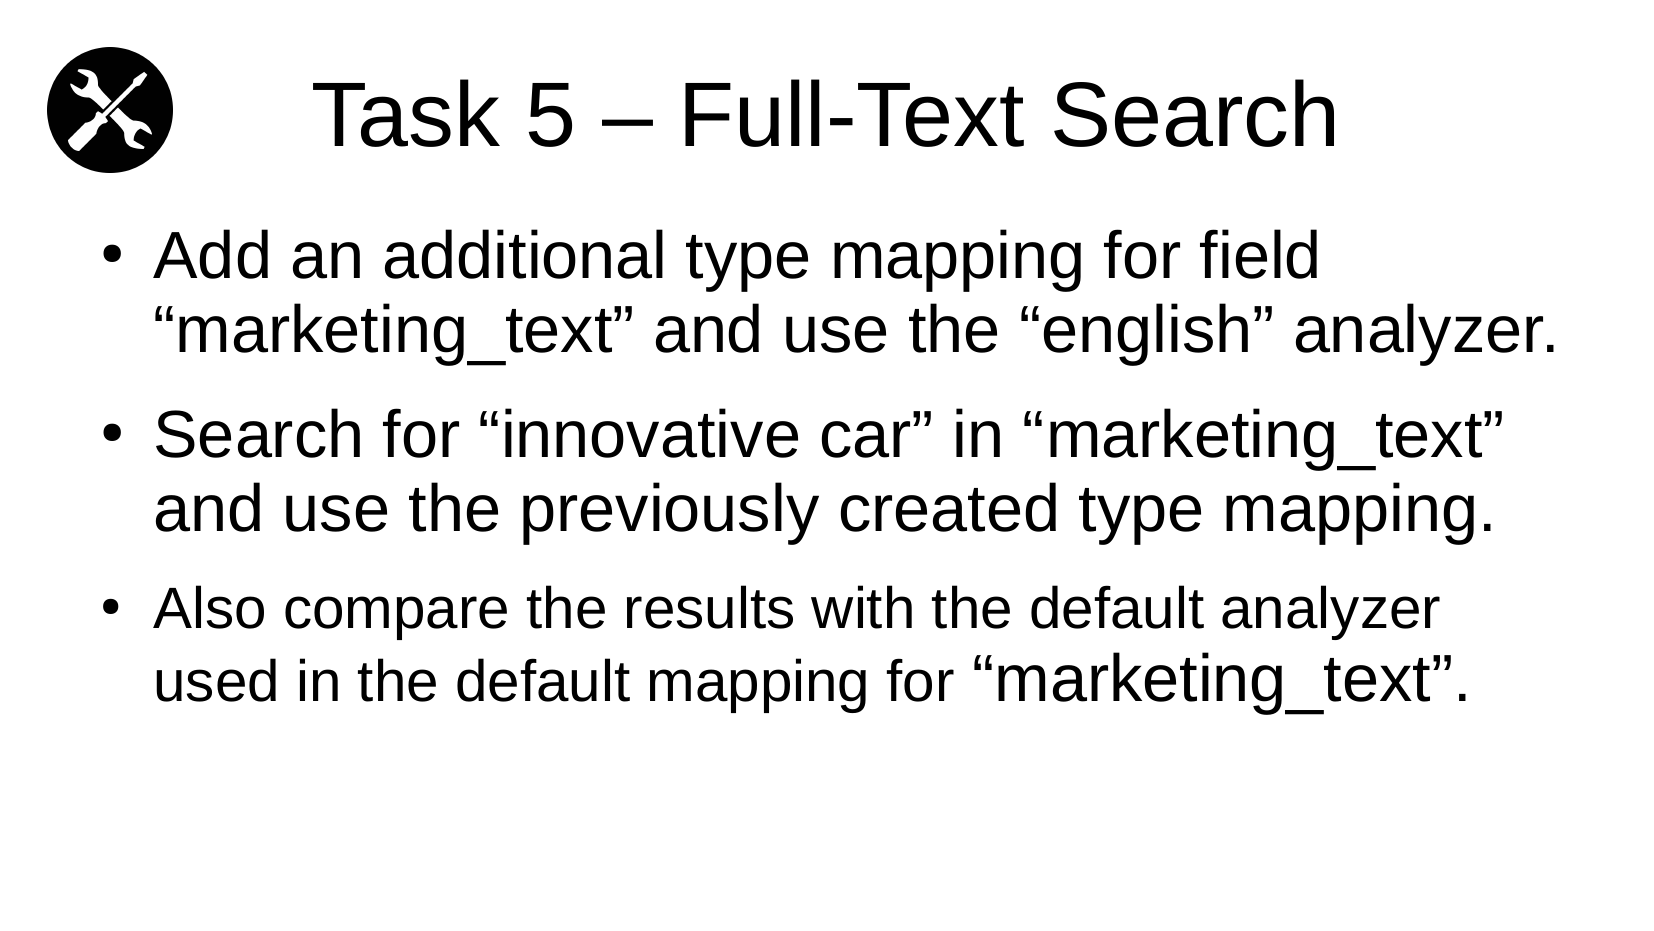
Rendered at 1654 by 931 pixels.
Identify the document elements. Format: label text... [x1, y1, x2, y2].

list Add an additional type mapping for field “marketing_text” and use the “english” analyzer. Search for “innovative car” in “marketing_text” and use the previously created type mapping. Also compare the results with the default analyzer used in the default mapping for “marketing_text”. [82, 217, 1571, 758]
title Task 5 – Full-Text Search [82, 37, 1571, 193]
picture [47, 47, 173, 173]
